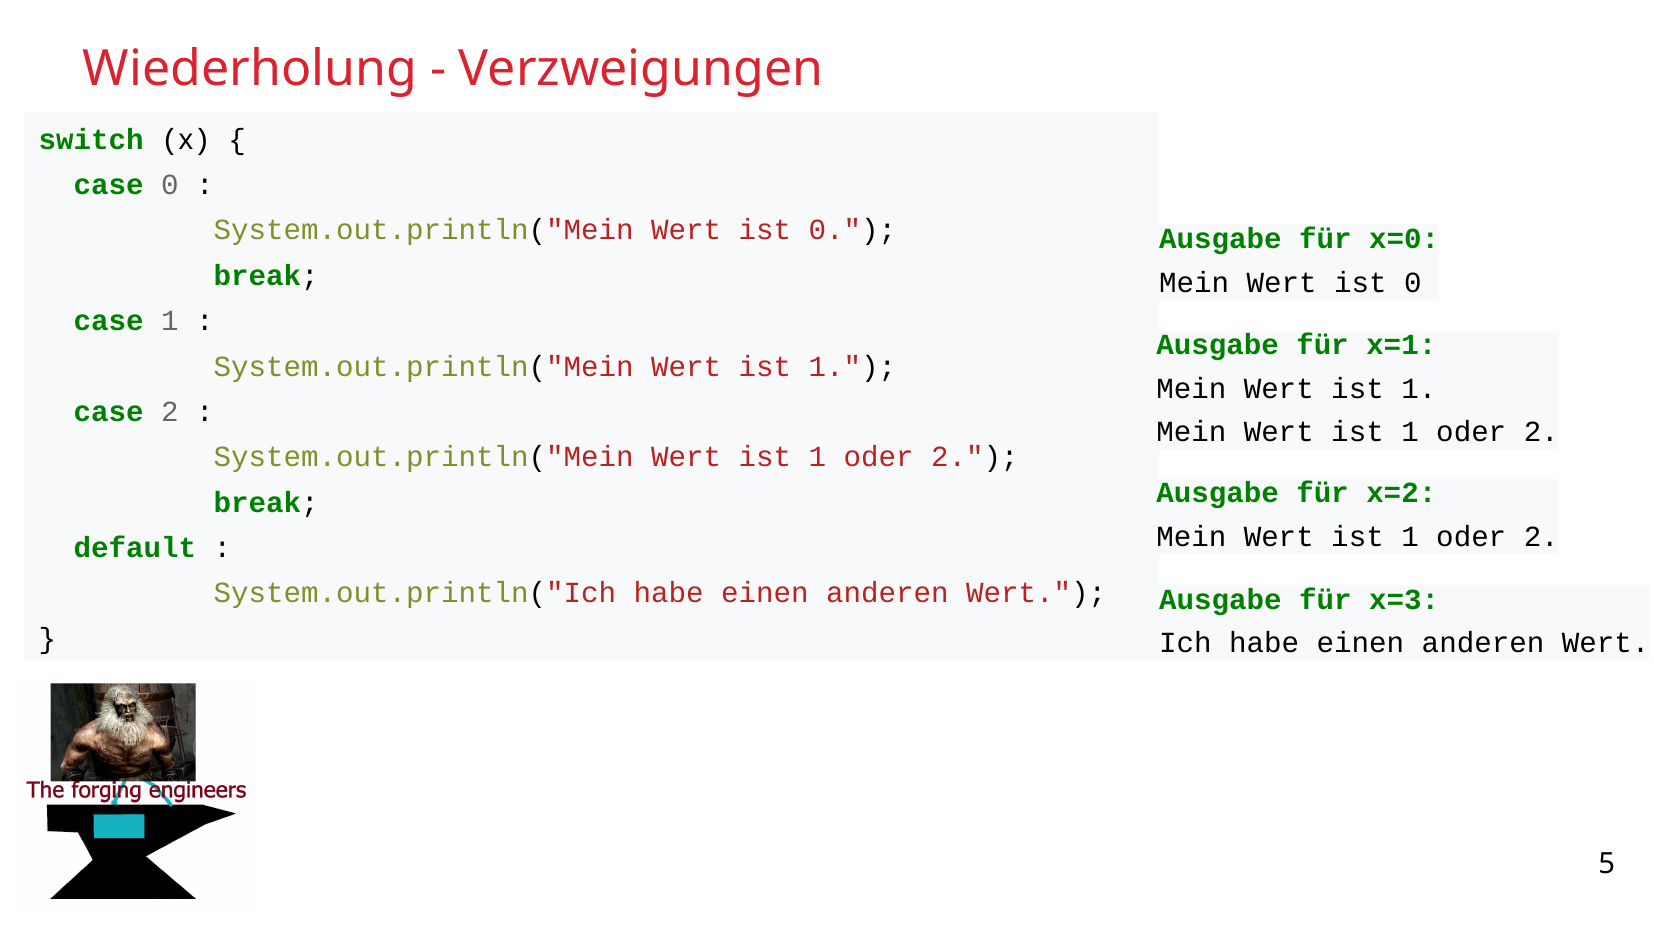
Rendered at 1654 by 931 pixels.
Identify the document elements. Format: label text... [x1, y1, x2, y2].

text_box Ausgabe für x=0: Mein Wert ist 0 [1159, 224, 1439, 301]
picture [17, 679, 254, 916]
text_box switch (x) { case 0 : System.out.println("Mein Wert ist 0."); break; case 1 : System.out.println("Mein Wert ist 1."); case 2 : System.out.println("Mein Wert ist 1 oder 2."); break; default : System.out.println("Ich habe einen anderen Wert."); } [24, 112, 1159, 661]
title Wiederholung - Verzweigungen [82, 37, 1571, 95]
text_box Ausgabe für x=1: Mein Wert ist 1. Mein Wert ist 1 oder 2. [1156, 331, 1559, 451]
text_box Ausgabe für x=2: Mein Wert ist 1 oder 2. [1156, 479, 1559, 555]
text_box Ausgabe für x=3: Ich habe einen anderen Wert. [1159, 585, 1649, 661]
